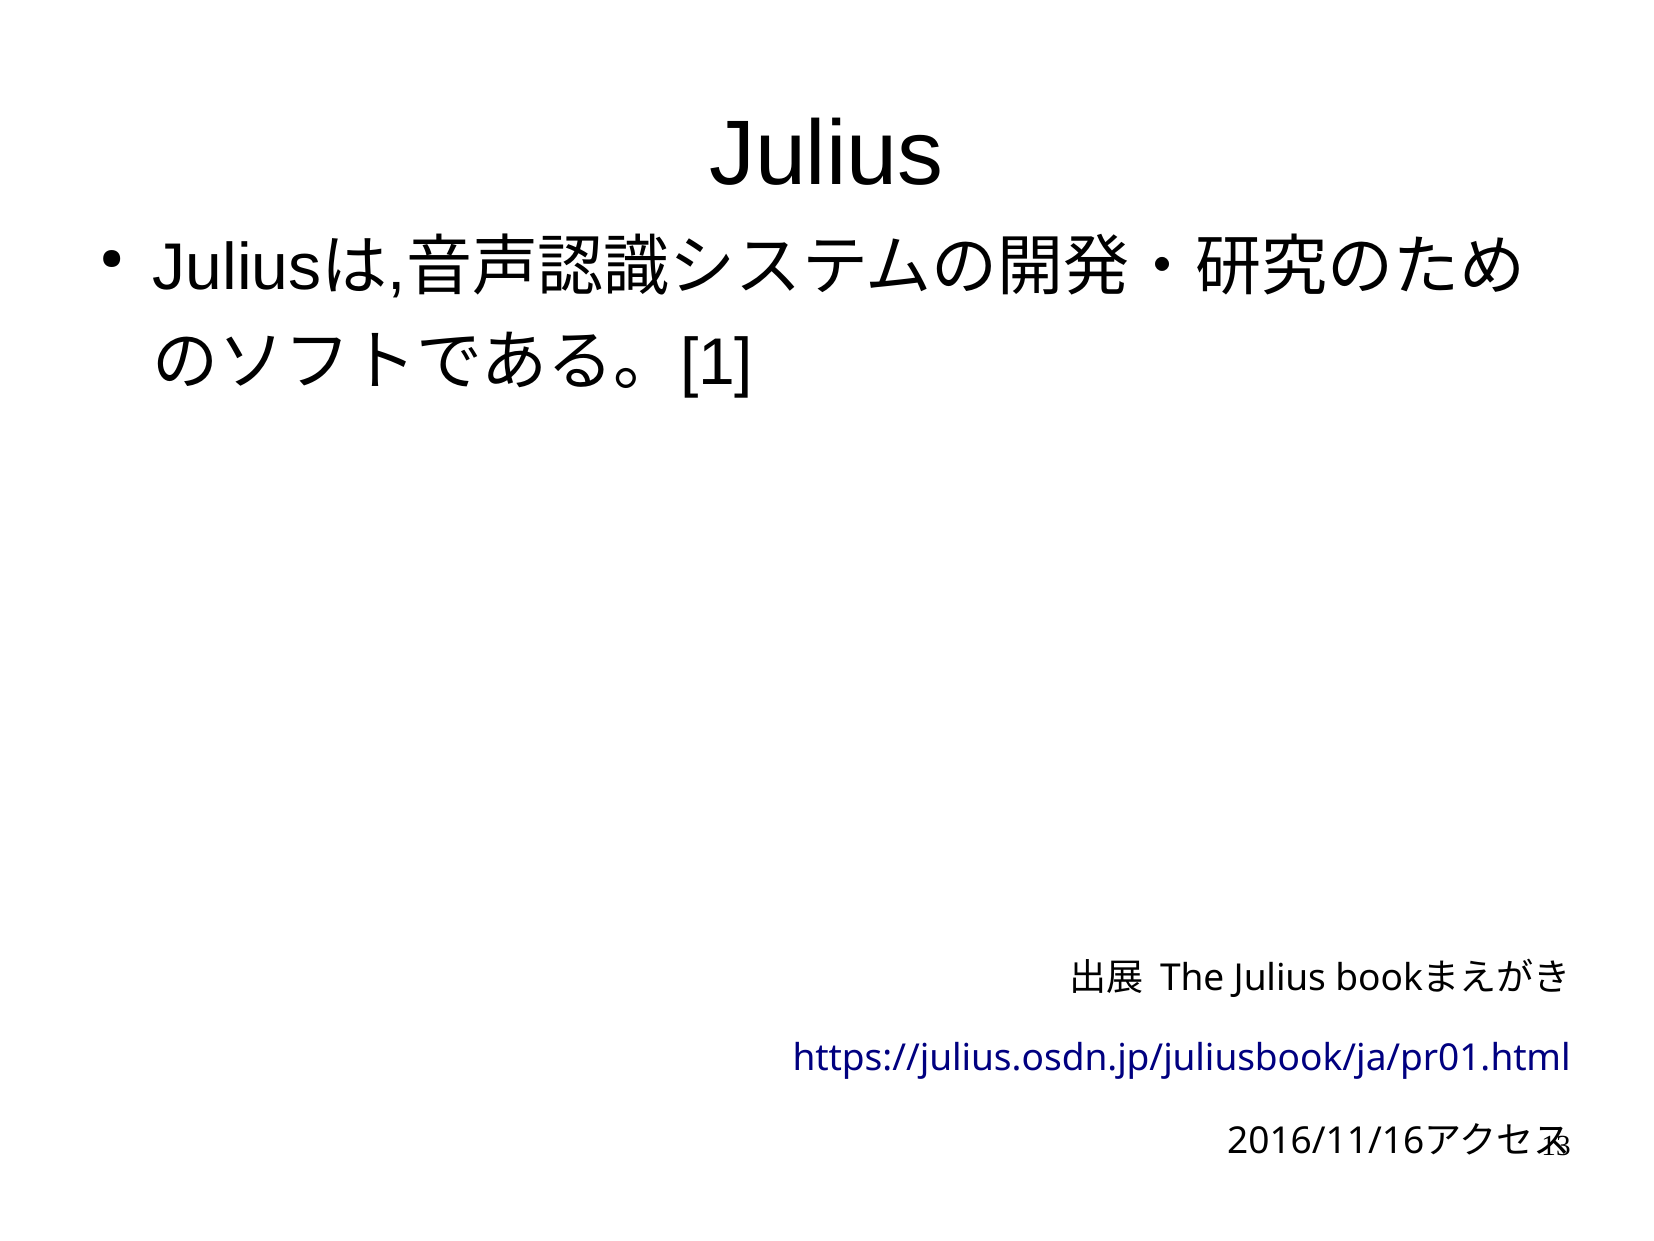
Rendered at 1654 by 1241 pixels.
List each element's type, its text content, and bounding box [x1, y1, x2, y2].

list Juliusは,音声認識システムの開発・研究のためのソフトである。[1] 出展 The Julius bookまえがき https://julius.osdn.jp/juliusbook/ja/pr01.html 2016/11/16アクセス [82, 212, 1571, 1170]
title Julius [82, 49, 1571, 212]
